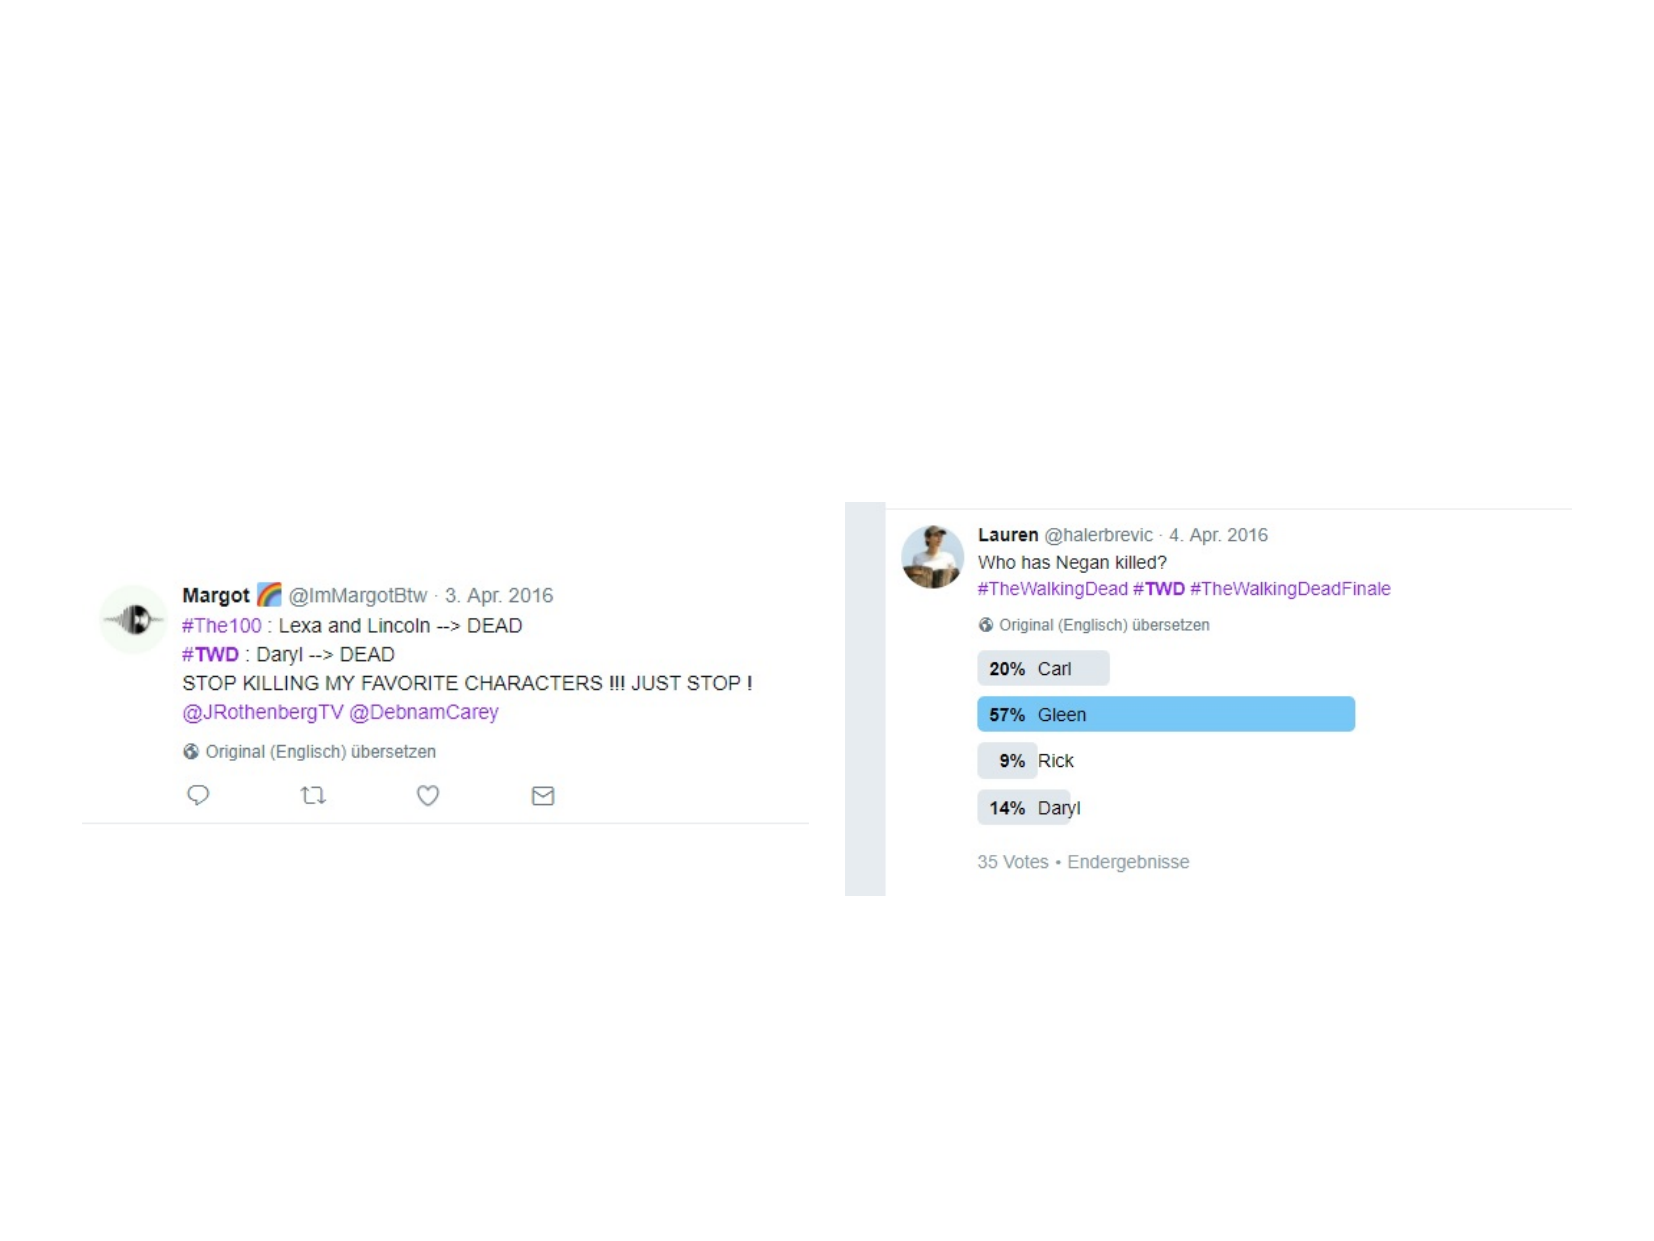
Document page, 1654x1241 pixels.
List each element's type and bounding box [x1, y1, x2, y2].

picture [82, 568, 809, 830]
picture [845, 502, 1572, 896]
